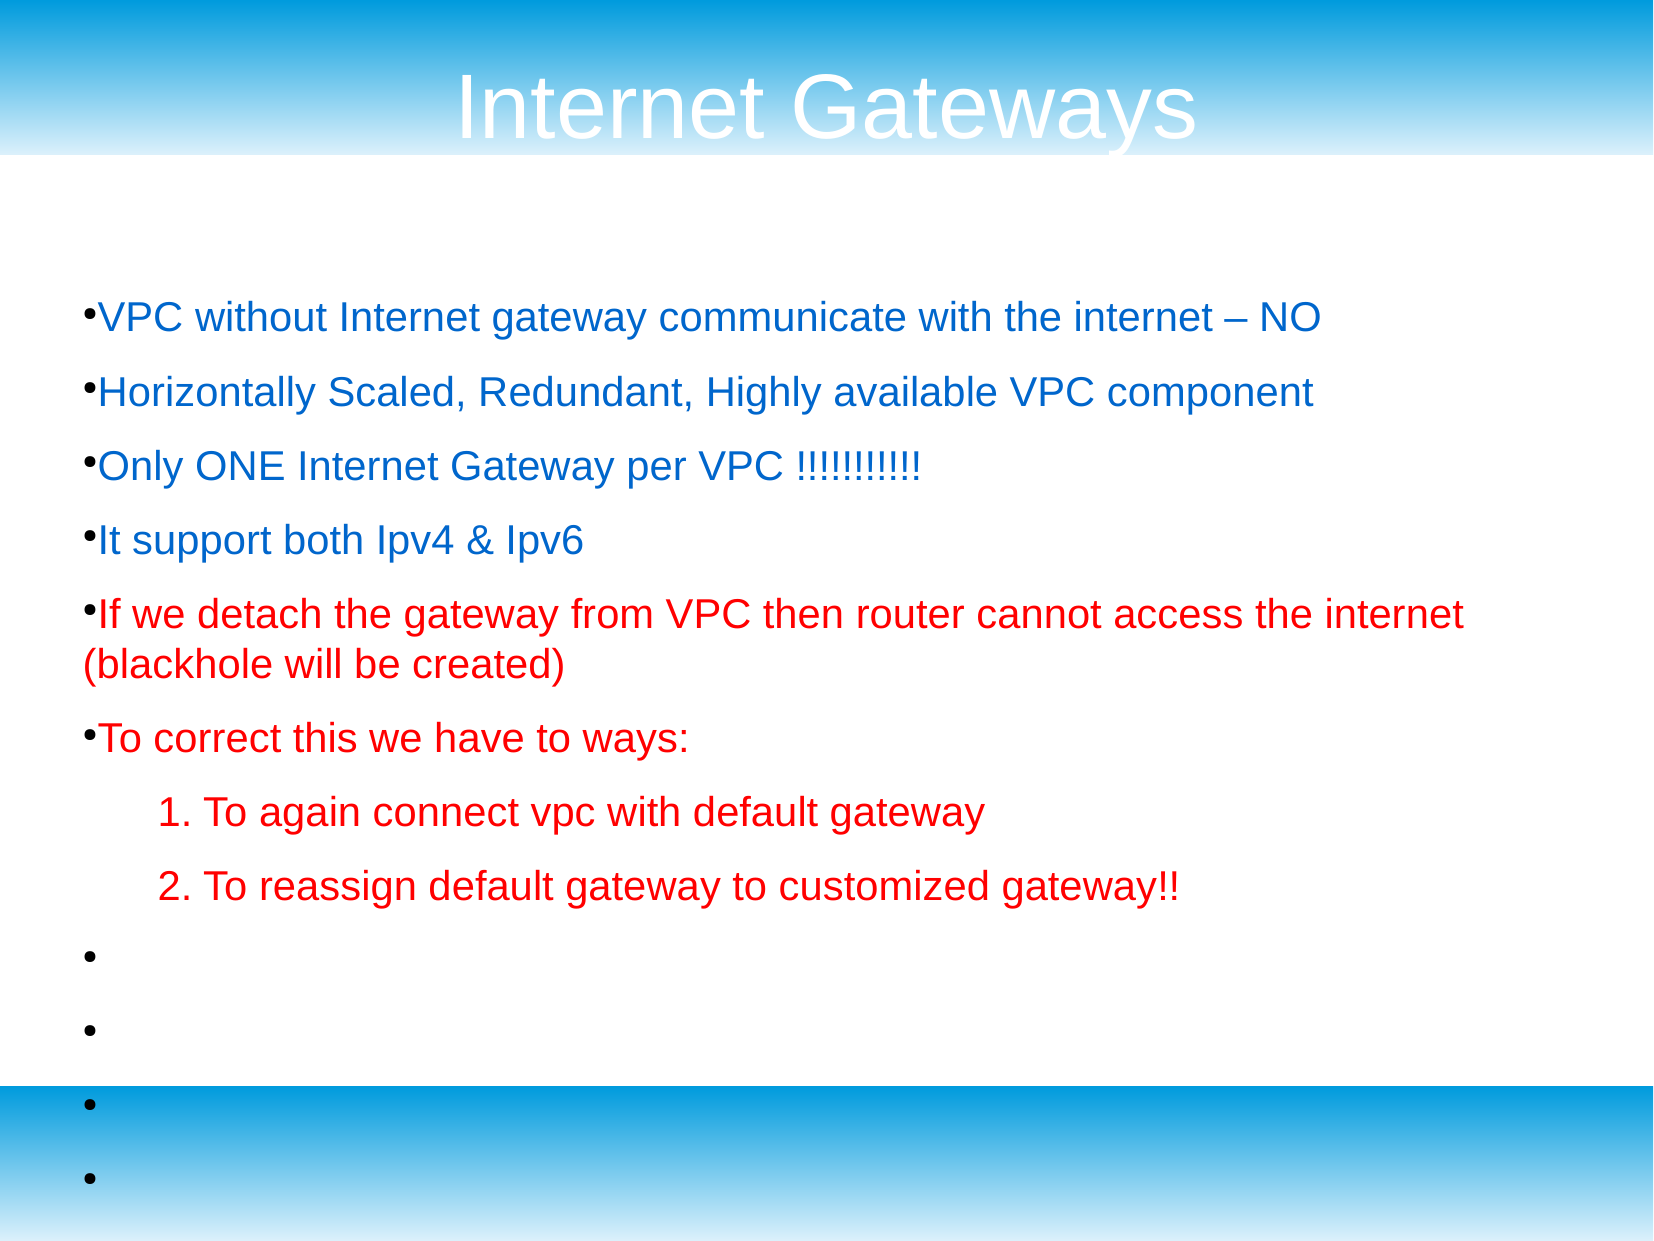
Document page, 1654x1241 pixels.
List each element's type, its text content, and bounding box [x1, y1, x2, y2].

list VPC without Internet gateway communicate with the internet – NO Horizontally Scaled, Redundant, Highly available VPC component Only ONE Internet Gateway per VPC !!!!!!!!!!! It support both Ipv4 & Ipv6 If we detach the gateway from VPC then router cannot access the internet (blackhole will be created) To correct this we have to ways: 1. To again connect vpc with default gateway 2. To reassign default gateway to customized gateway!! [82, 290, 1571, 1010]
title Internet Gateways [82, 49, 1571, 155]
